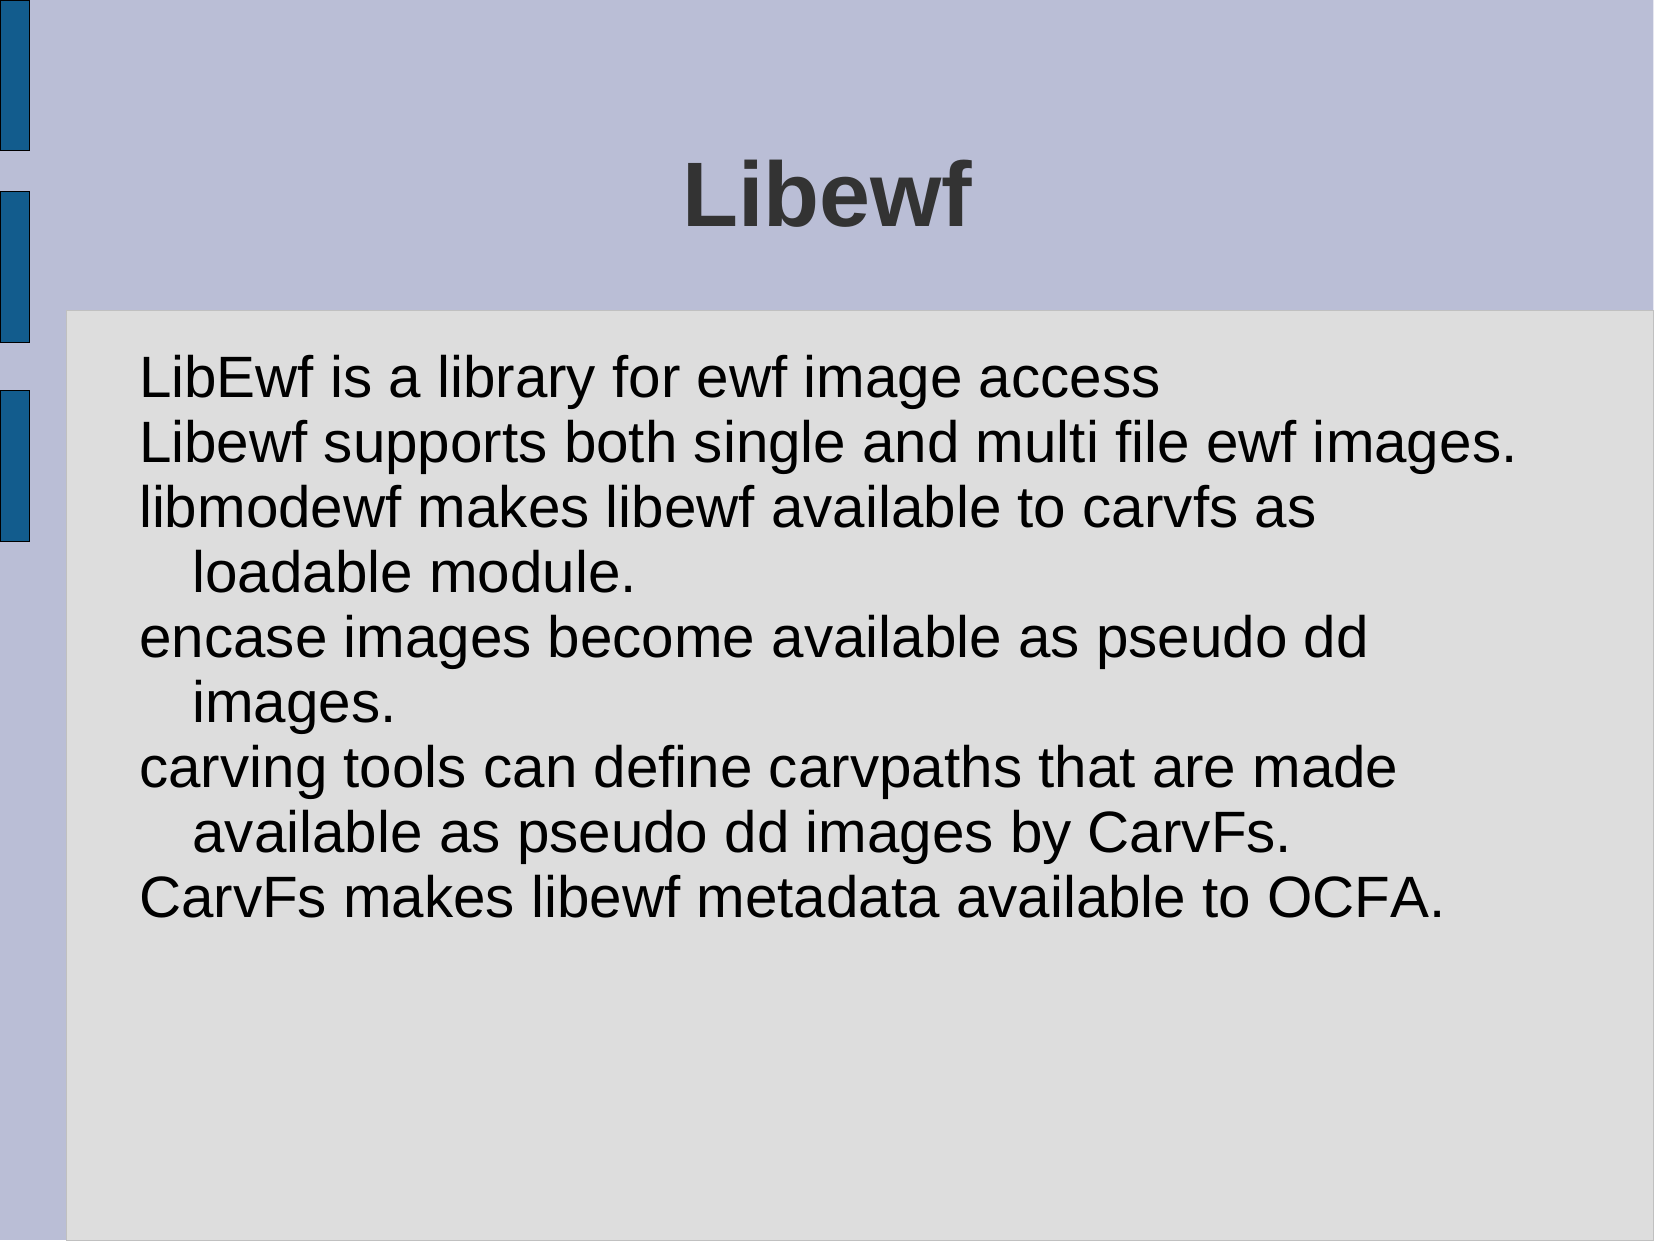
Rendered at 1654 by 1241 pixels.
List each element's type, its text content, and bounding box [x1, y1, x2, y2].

title Libewf [121, 91, 1534, 299]
list LibEwf is a library for ewf image access Libewf supports both single and multi file ewf images. libmodewf makes libewf available to carvfs as loadable module. encase images become available as pseudo dd images. carving tools can define carvpaths that are made available as pseudo dd images by CarvFs. CarvFs makes libewf metadata available to OCFA. [121, 344, 1534, 1158]
